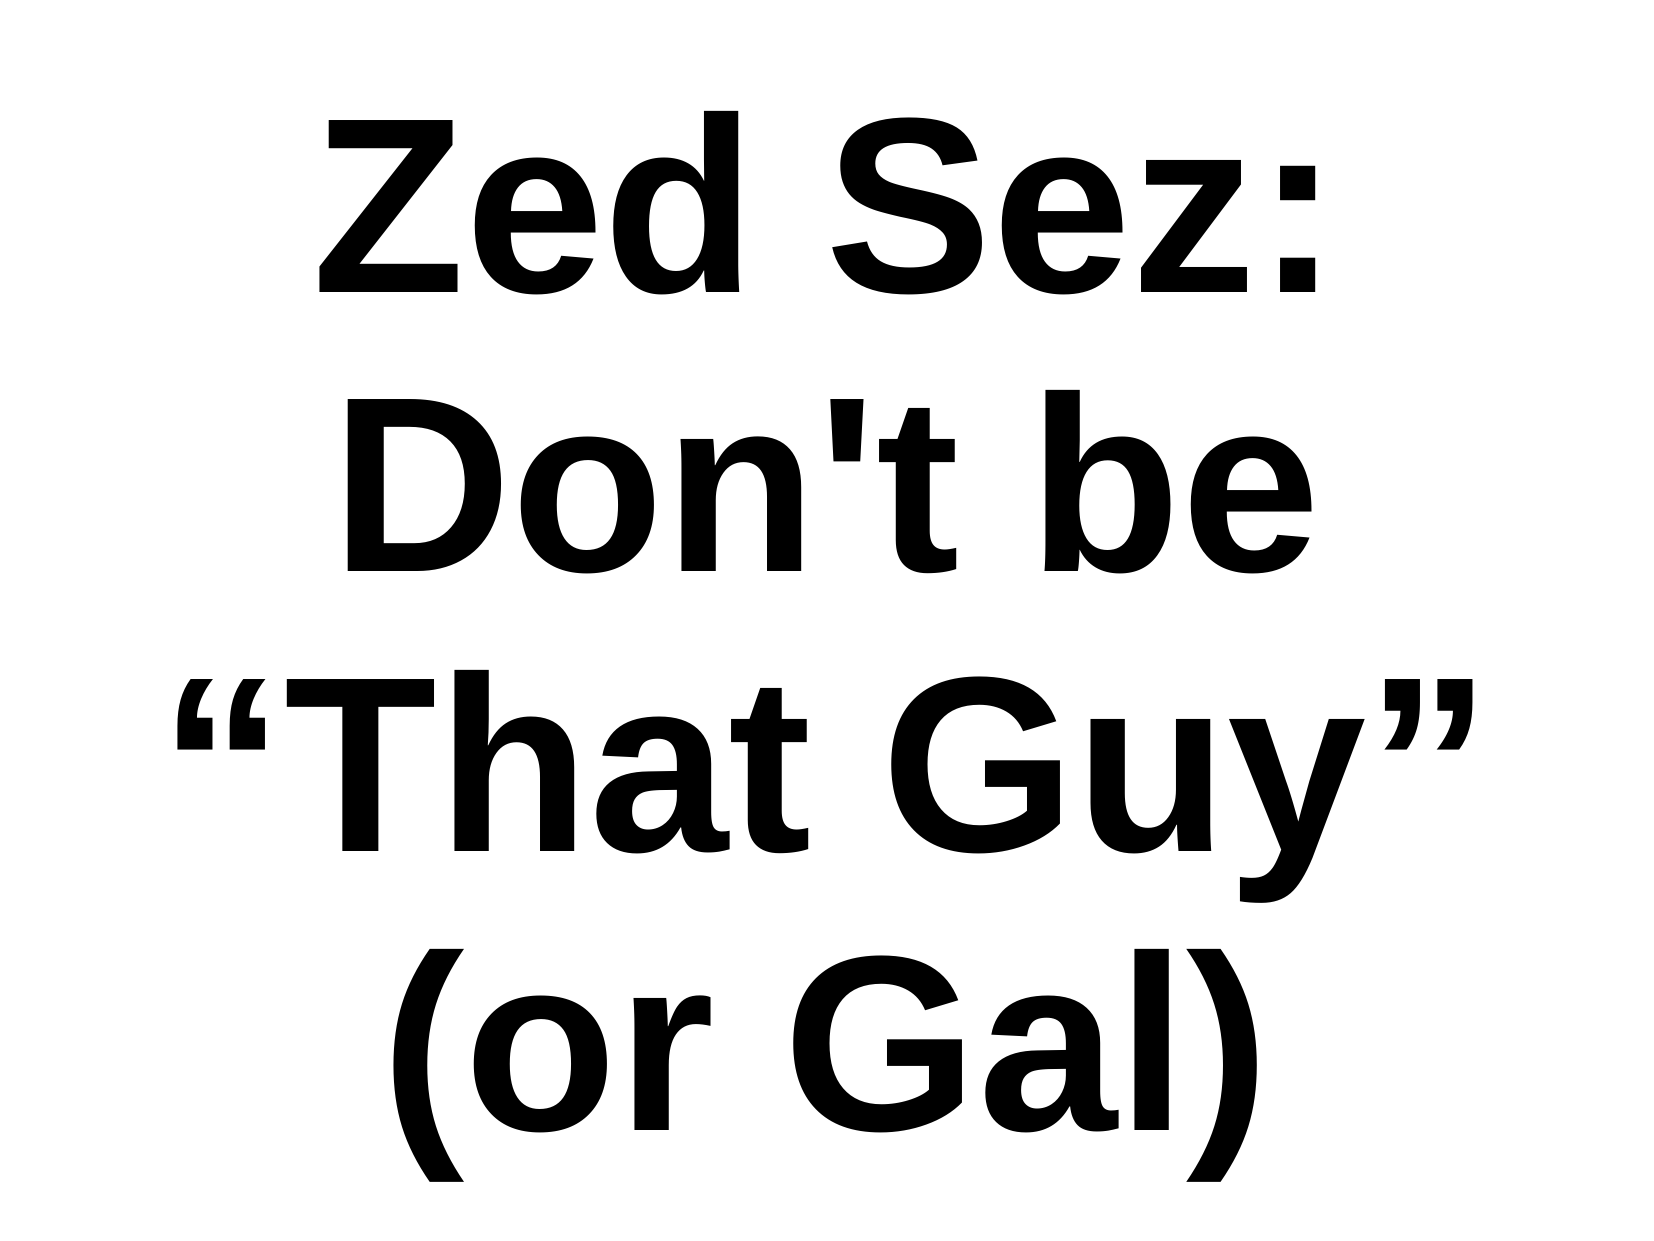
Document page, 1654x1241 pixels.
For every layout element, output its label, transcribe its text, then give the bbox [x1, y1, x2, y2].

title Zed Sez: Don't be “That Guy” (or Gal) [82, 49, 1571, 1201]
